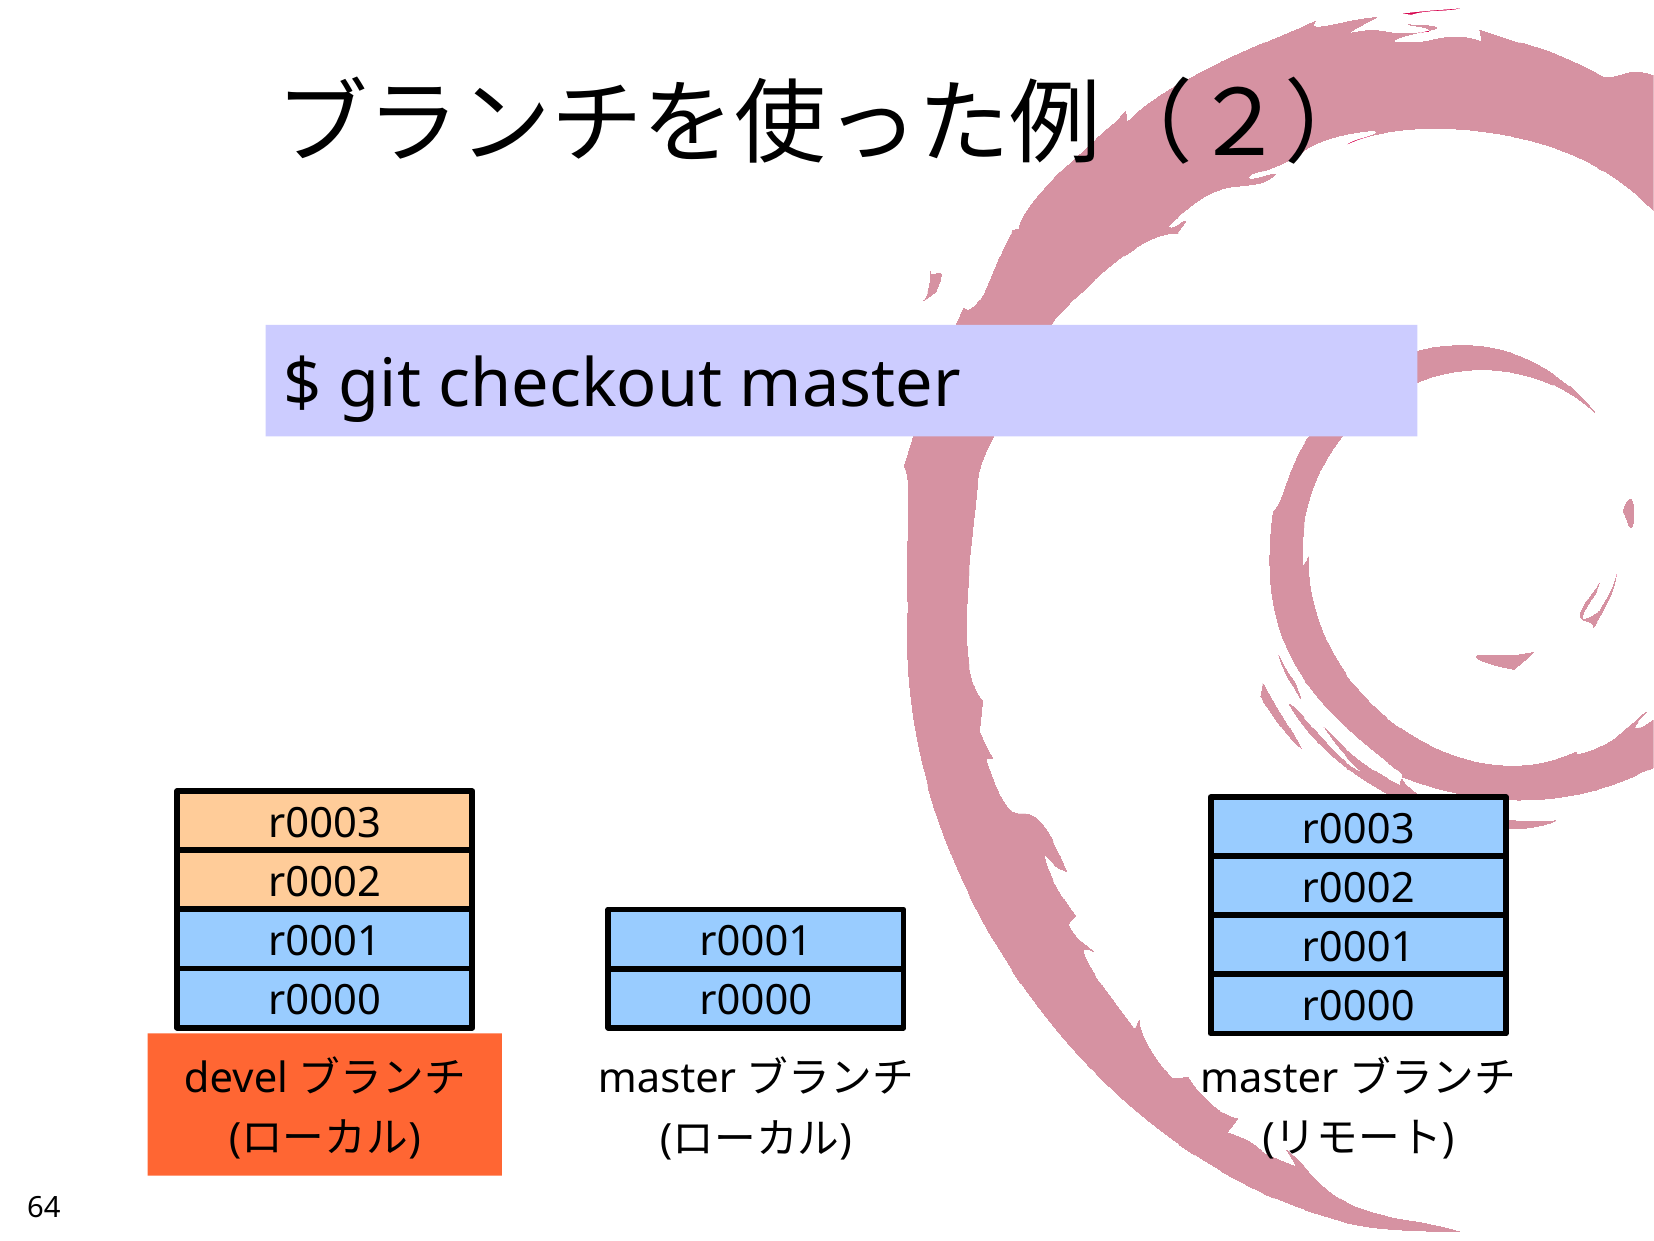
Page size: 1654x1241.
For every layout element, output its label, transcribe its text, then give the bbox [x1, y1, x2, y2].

text_box devel ブランチ (ローカル) [147, 1033, 502, 1162]
text_box r0003 [1210, 797, 1506, 857]
picture [886, 0, 1654, 1241]
text_box master ブランチ (ローカル) [578, 1033, 934, 1162]
text_box r0000 [608, 968, 904, 1028]
text_box r0001 [1210, 915, 1506, 974]
title ブランチを使った例（２） [82, 49, 1571, 257]
text_box r0001 [177, 910, 473, 968]
text_box $ git checkout master [265, 324, 1418, 432]
text_box r0000 [1210, 974, 1506, 1034]
text_box r0000 [177, 968, 473, 1028]
text_box r0002 [1210, 857, 1506, 915]
text_box r0001 [608, 909, 904, 968]
text_box r0003 [177, 791, 473, 851]
text_box r0002 [177, 851, 473, 910]
text_box master ブランチ (リモート) [1181, 1033, 1536, 1162]
